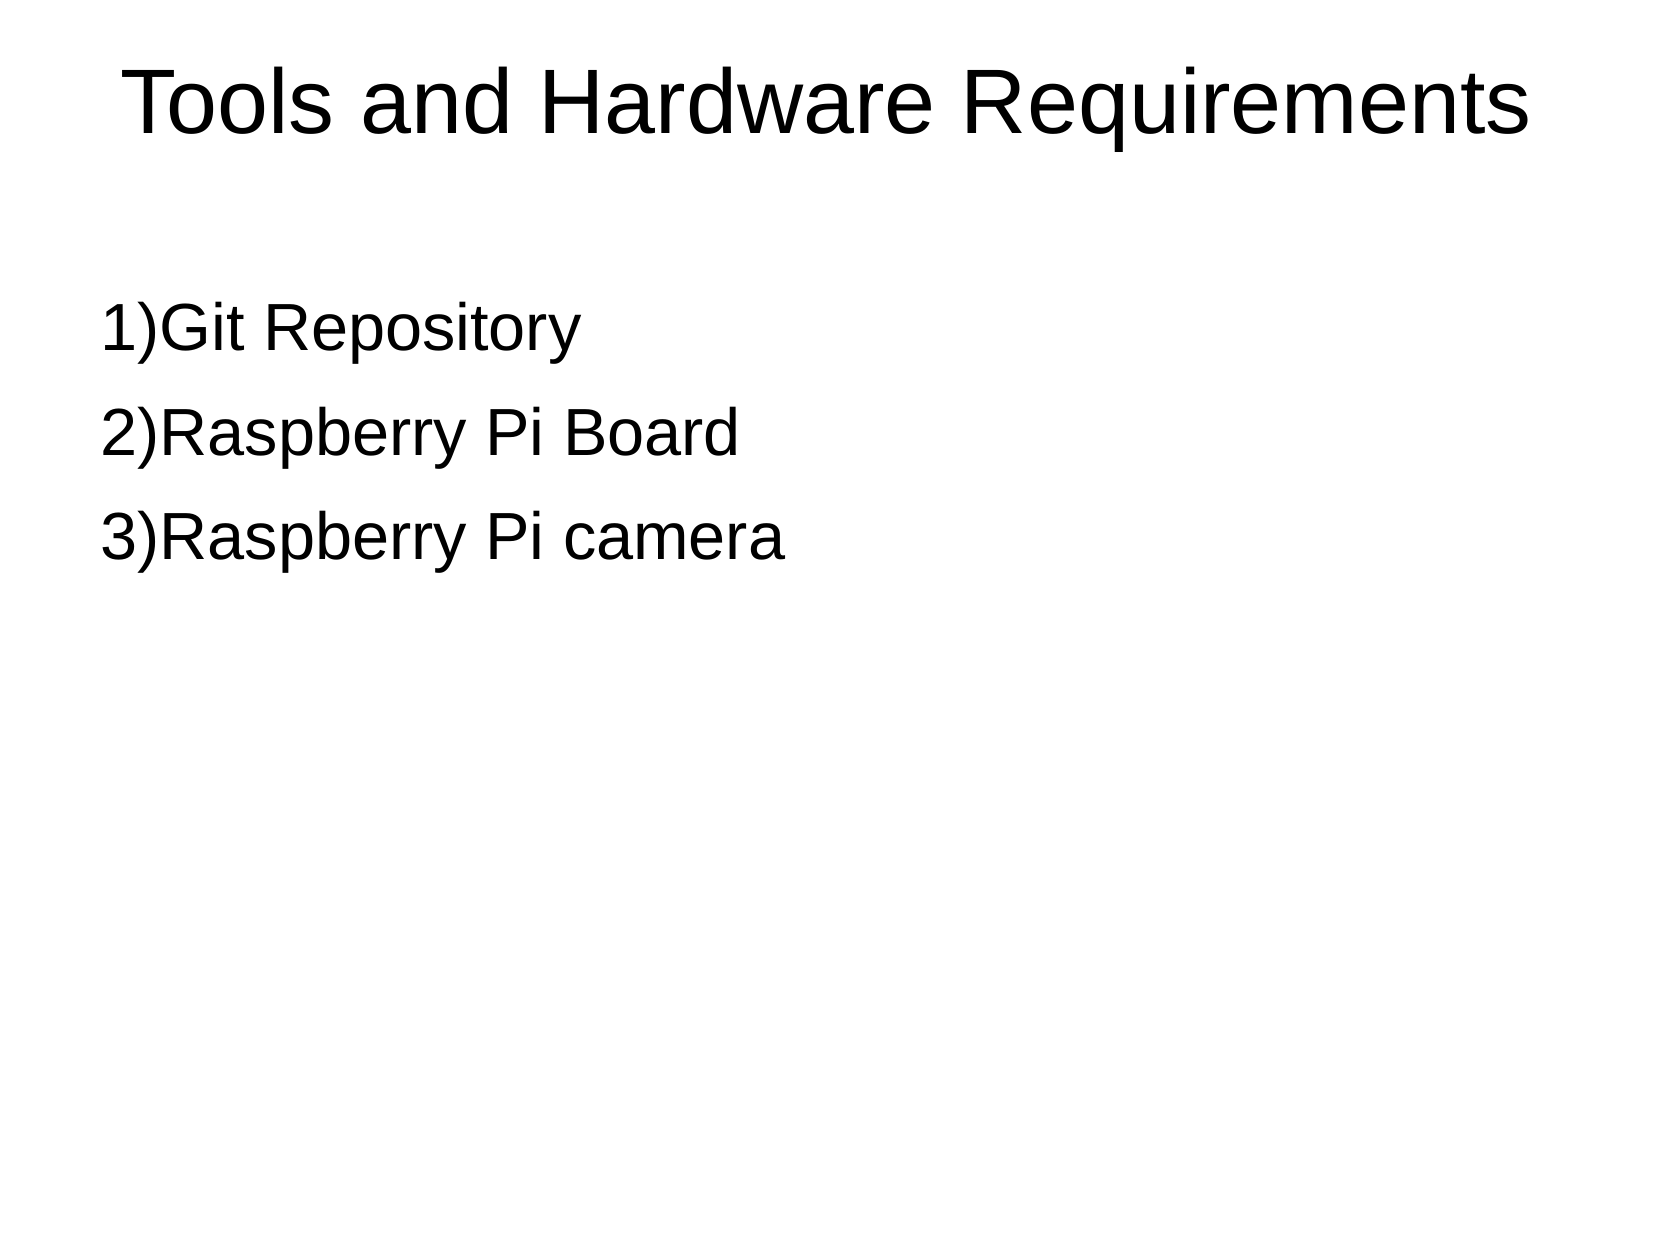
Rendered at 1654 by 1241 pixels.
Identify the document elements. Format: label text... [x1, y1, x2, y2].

title Tools and Hardware Requirements [82, 49, 1571, 257]
list Git Repository Raspberry Pi Board Raspberry Pi camera [82, 290, 1571, 1010]
